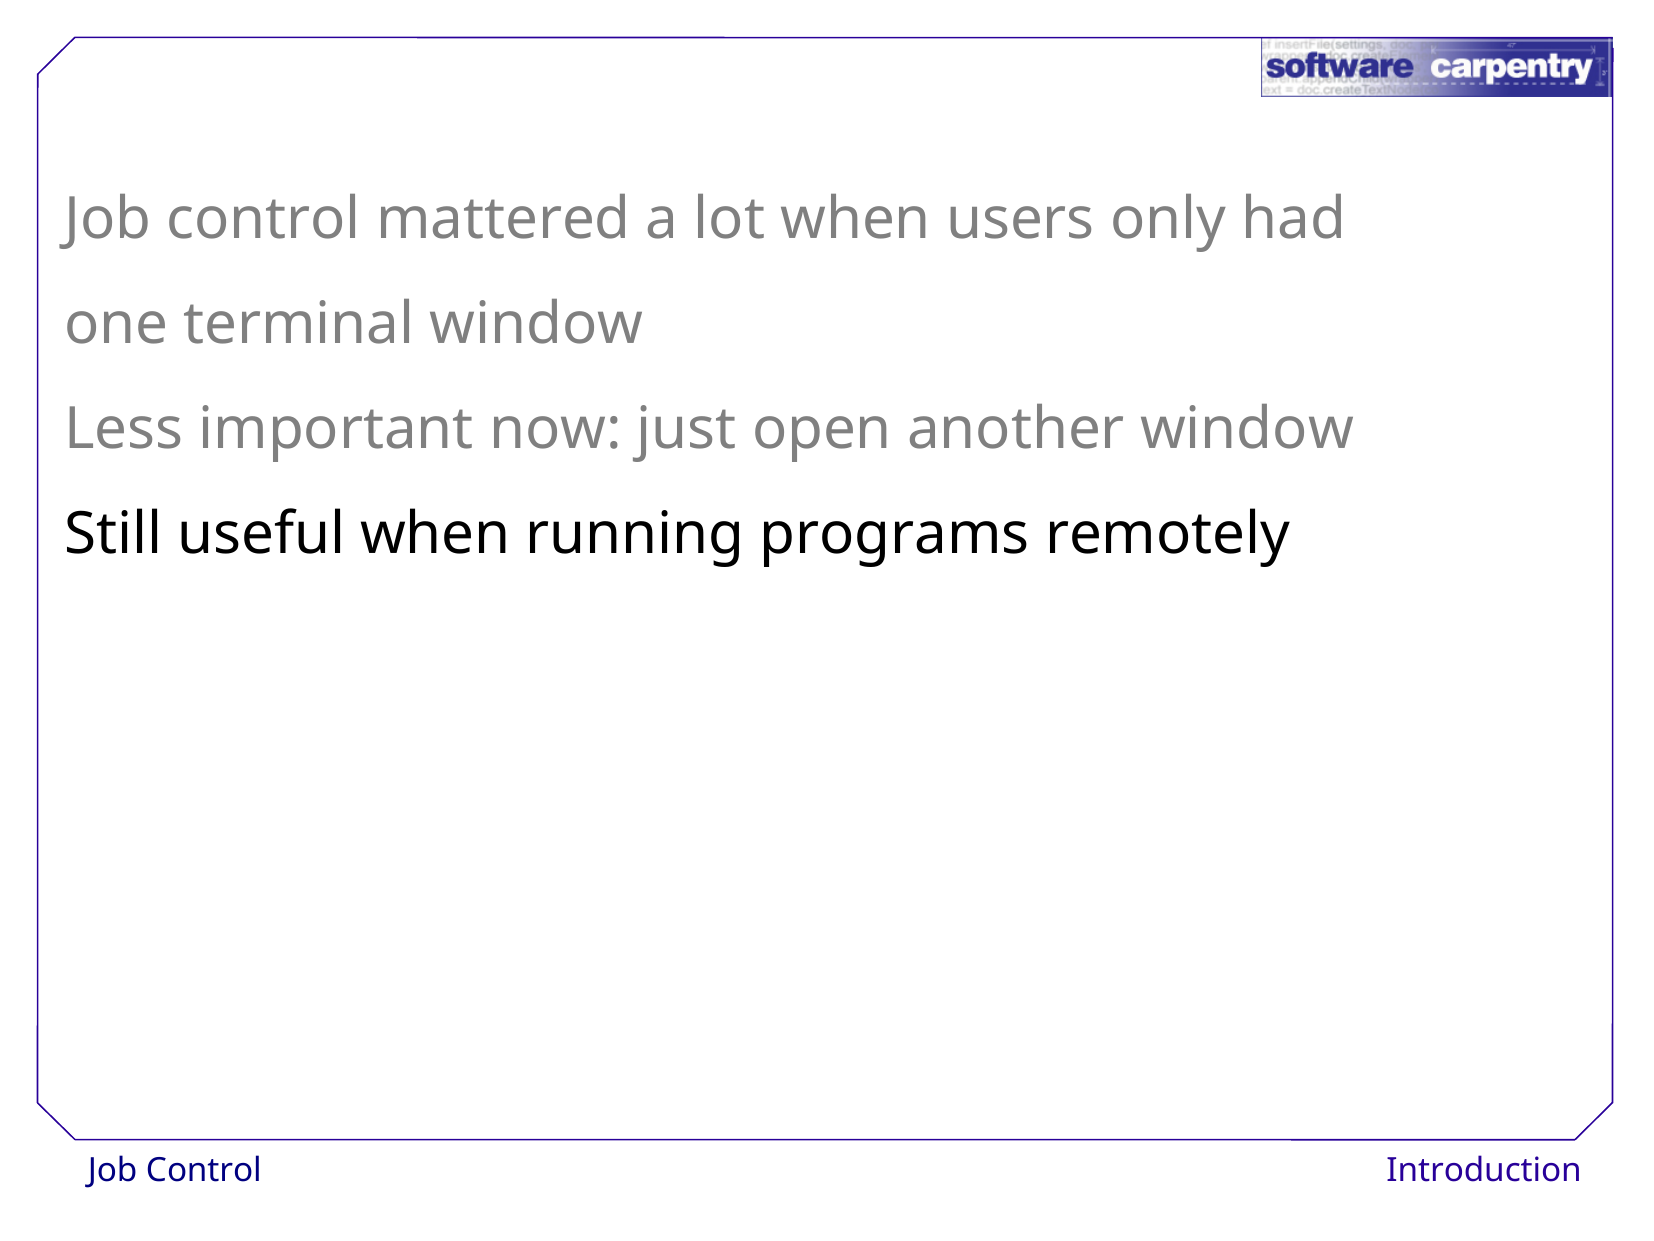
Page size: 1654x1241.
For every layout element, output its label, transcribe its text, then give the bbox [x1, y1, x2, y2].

picture [1261, 39, 1613, 97]
text_box Job control mattered a lot when users only had one terminal window Less important now: just open another window Still useful when running programs remotely [49, 137, 1519, 574]
